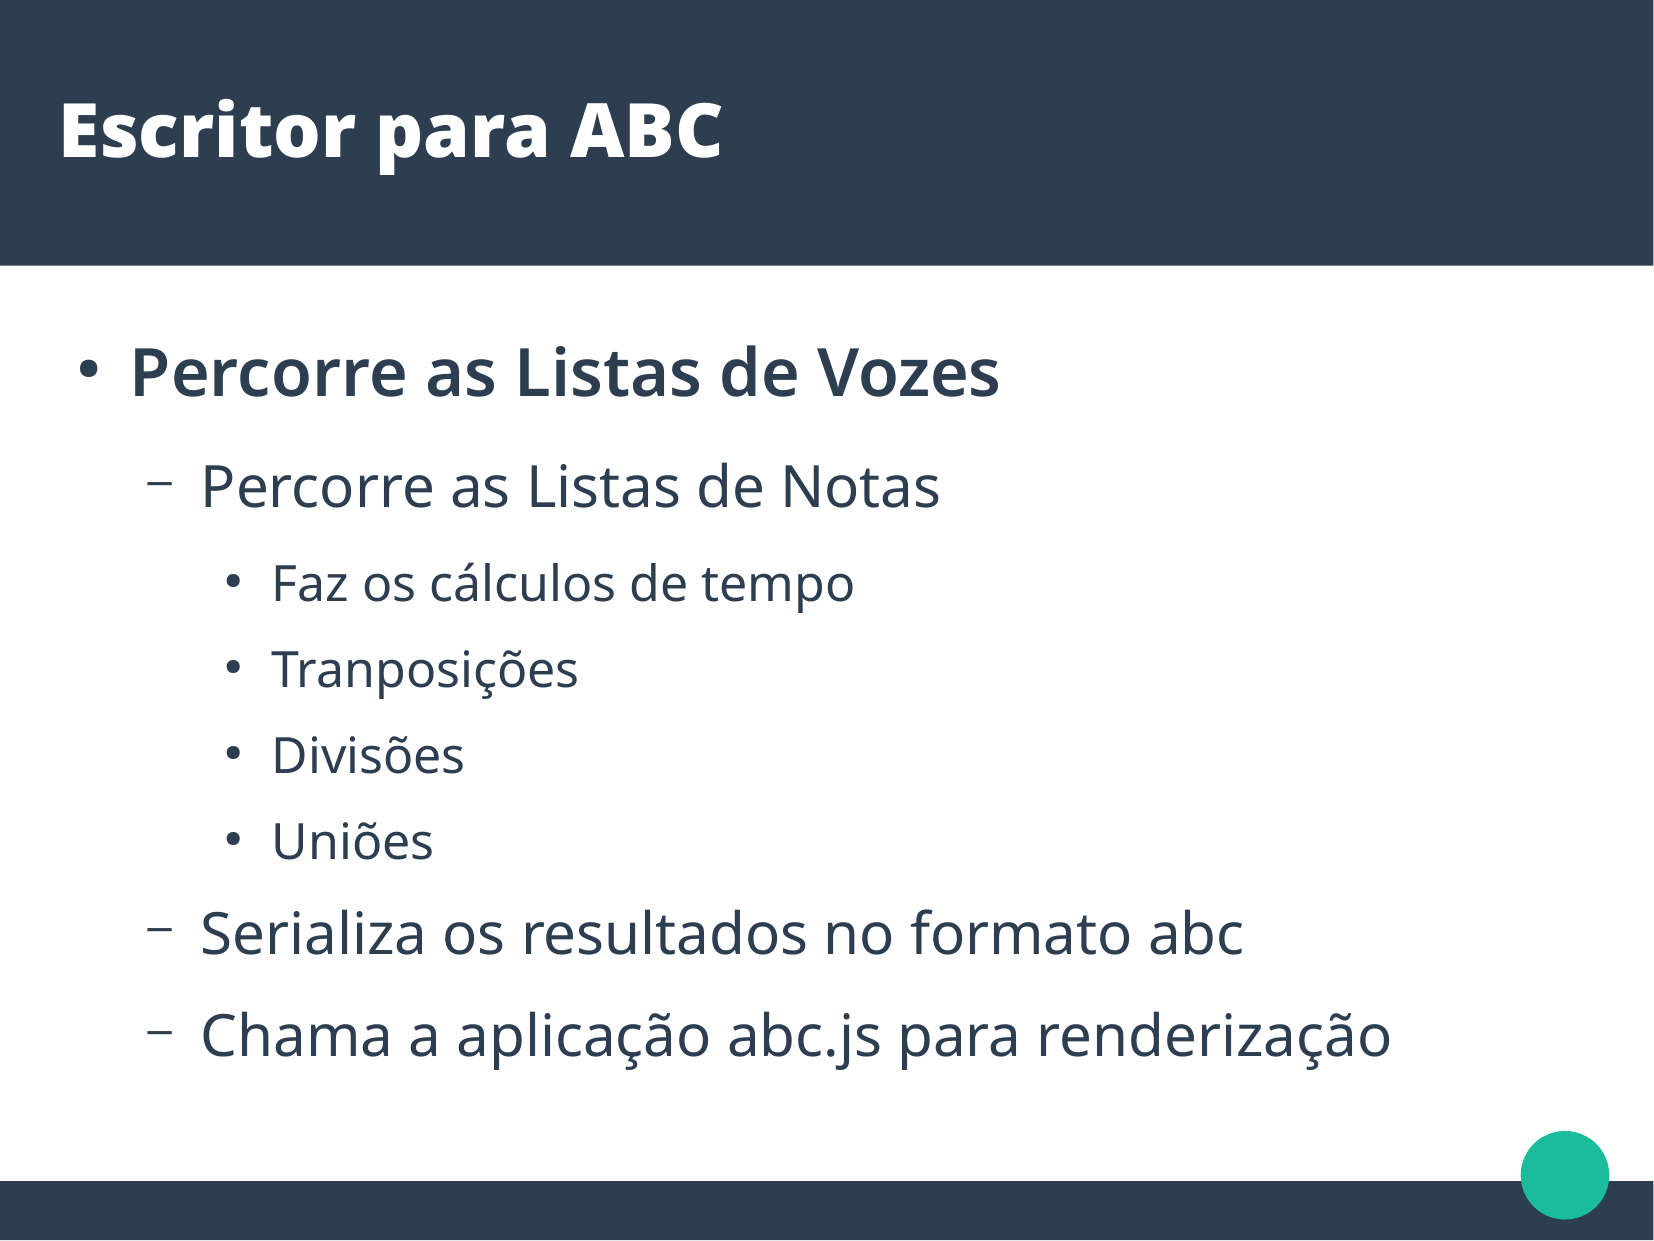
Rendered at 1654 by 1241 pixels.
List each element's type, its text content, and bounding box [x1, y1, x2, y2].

title Escritor para ABC [59, 49, 1595, 207]
list Percorre as Listas de Vozes Percorre as Listas de Notas Faz os cálculos de tempo Tranposições Divisões Uniões Serializa os resultados no formato abc Chama a aplicação abc.js para renderização [59, 324, 1595, 1152]
